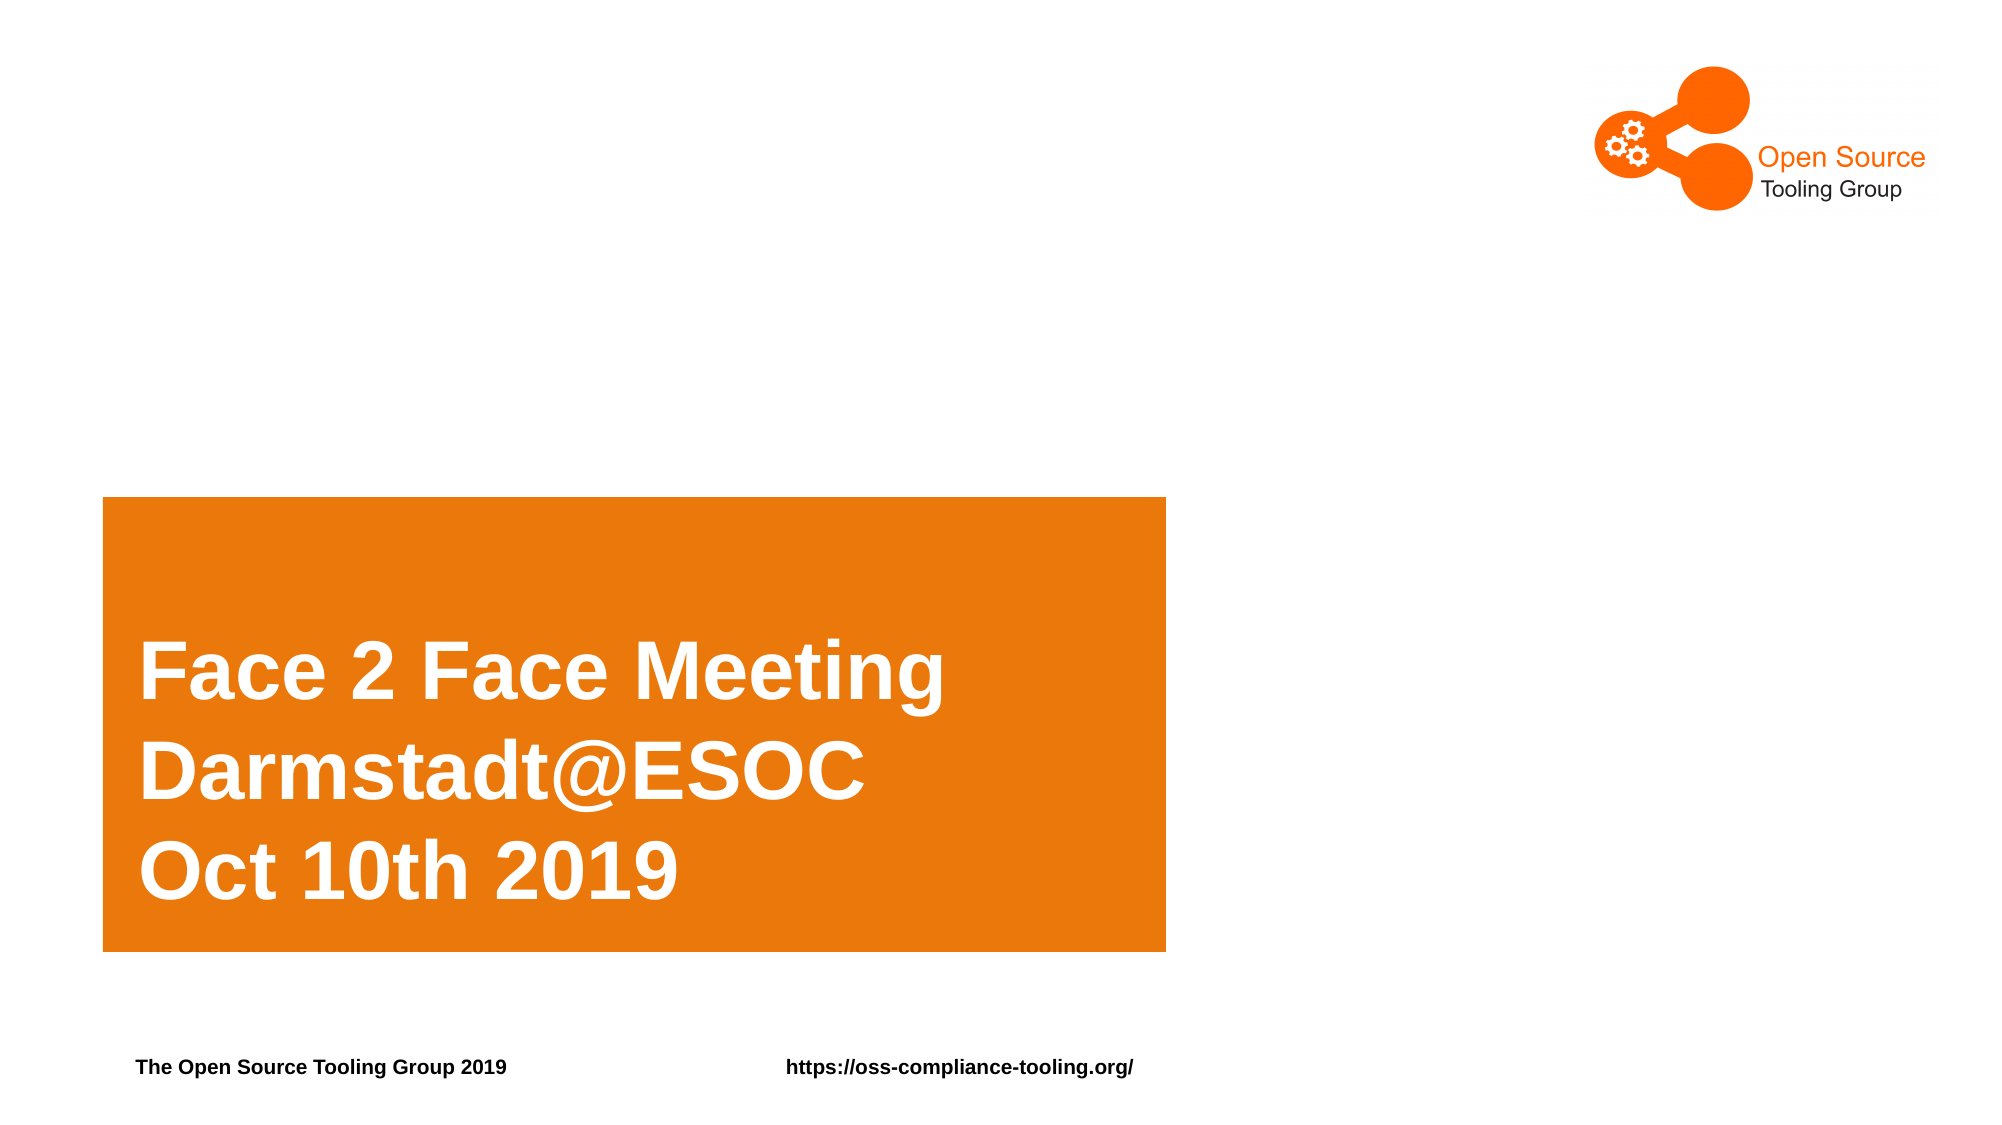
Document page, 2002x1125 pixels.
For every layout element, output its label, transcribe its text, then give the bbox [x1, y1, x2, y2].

picture [1583, 56, 1938, 221]
list https://oss-compliance-tooling.org/ [626, 1039, 1170, 1093]
title Face 2 Face Meeting Darmstadt@ESOC Oct 10th 2019 [102, 497, 1166, 952]
list The Open Source Tooling Group 2019 [99, 1039, 626, 1093]
